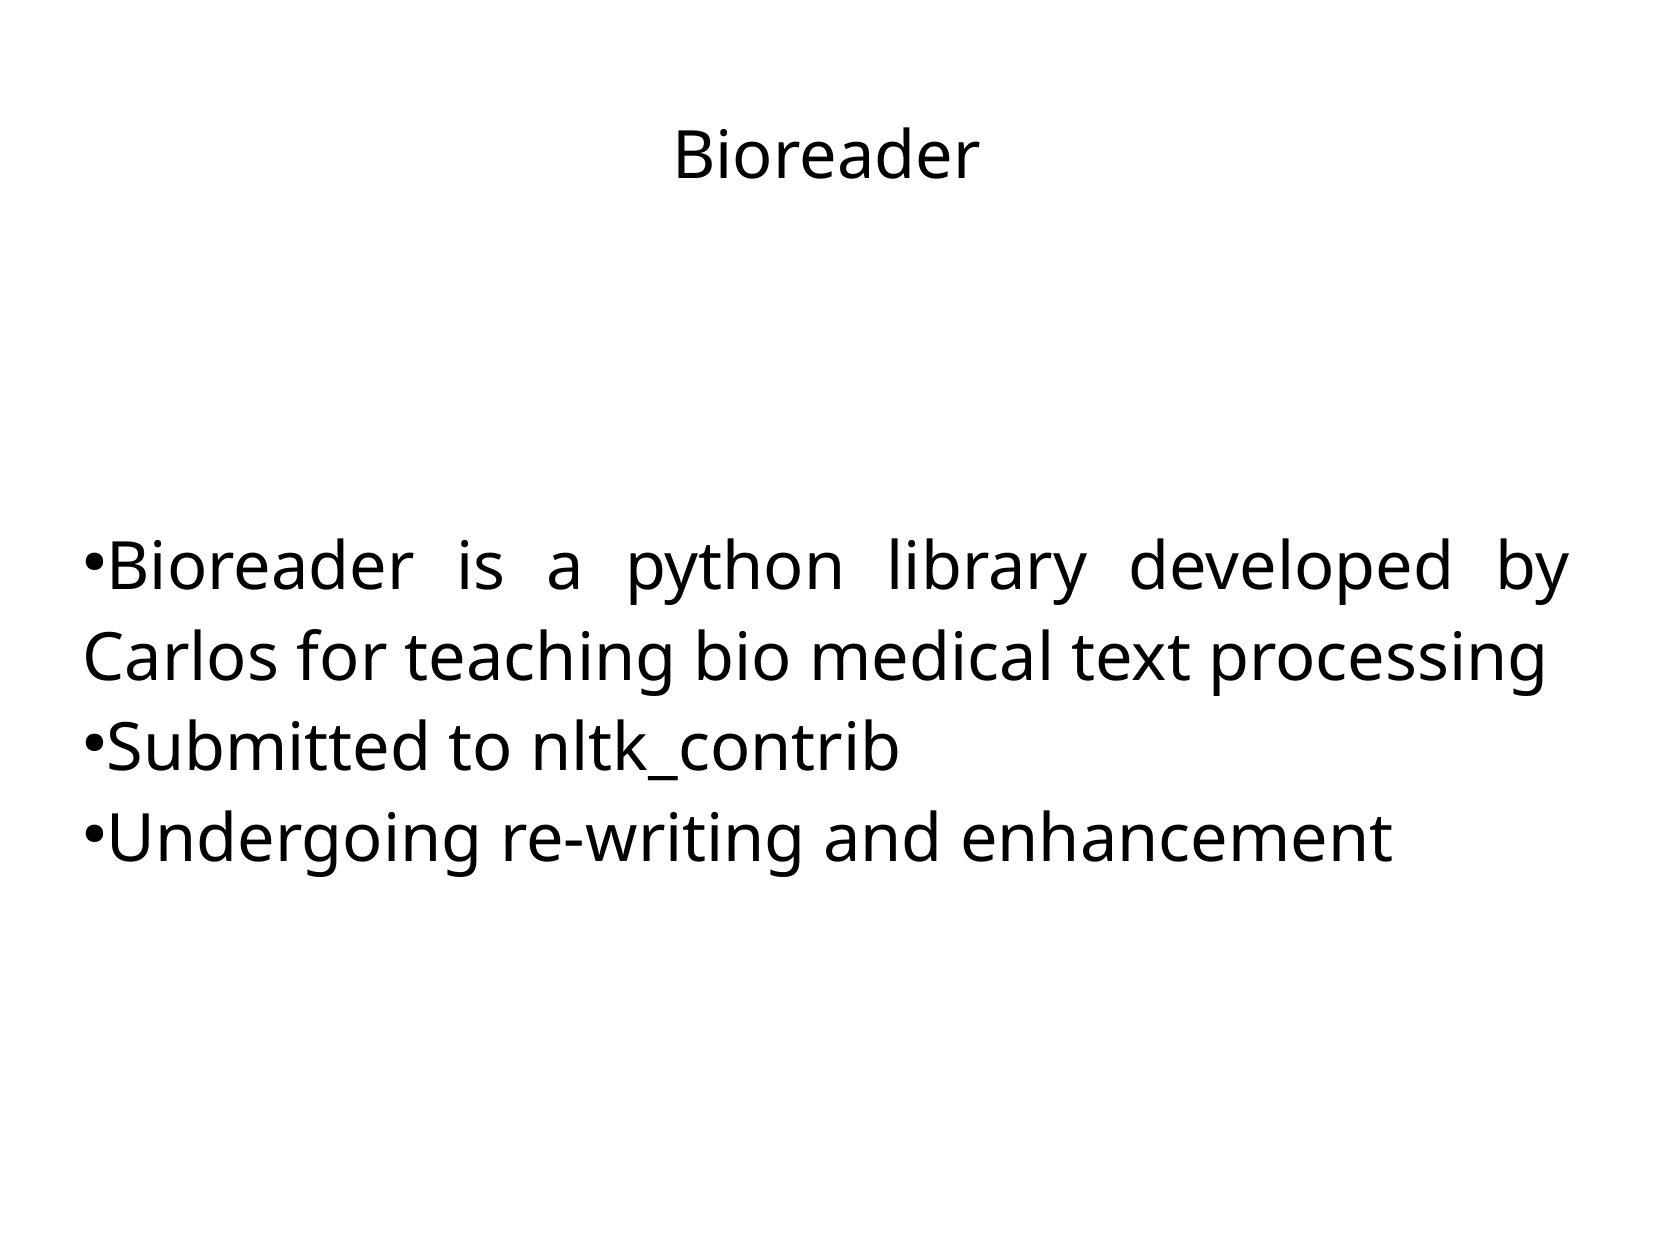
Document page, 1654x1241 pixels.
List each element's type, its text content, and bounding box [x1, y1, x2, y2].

title Bioreader [82, 56, 1571, 250]
subtitle Bioreader is a python library developed by Carlos for teaching bio medical text processing Submitted to nltk_contrib Undergoing re-writing and enhancement [82, 297, 1571, 1102]
